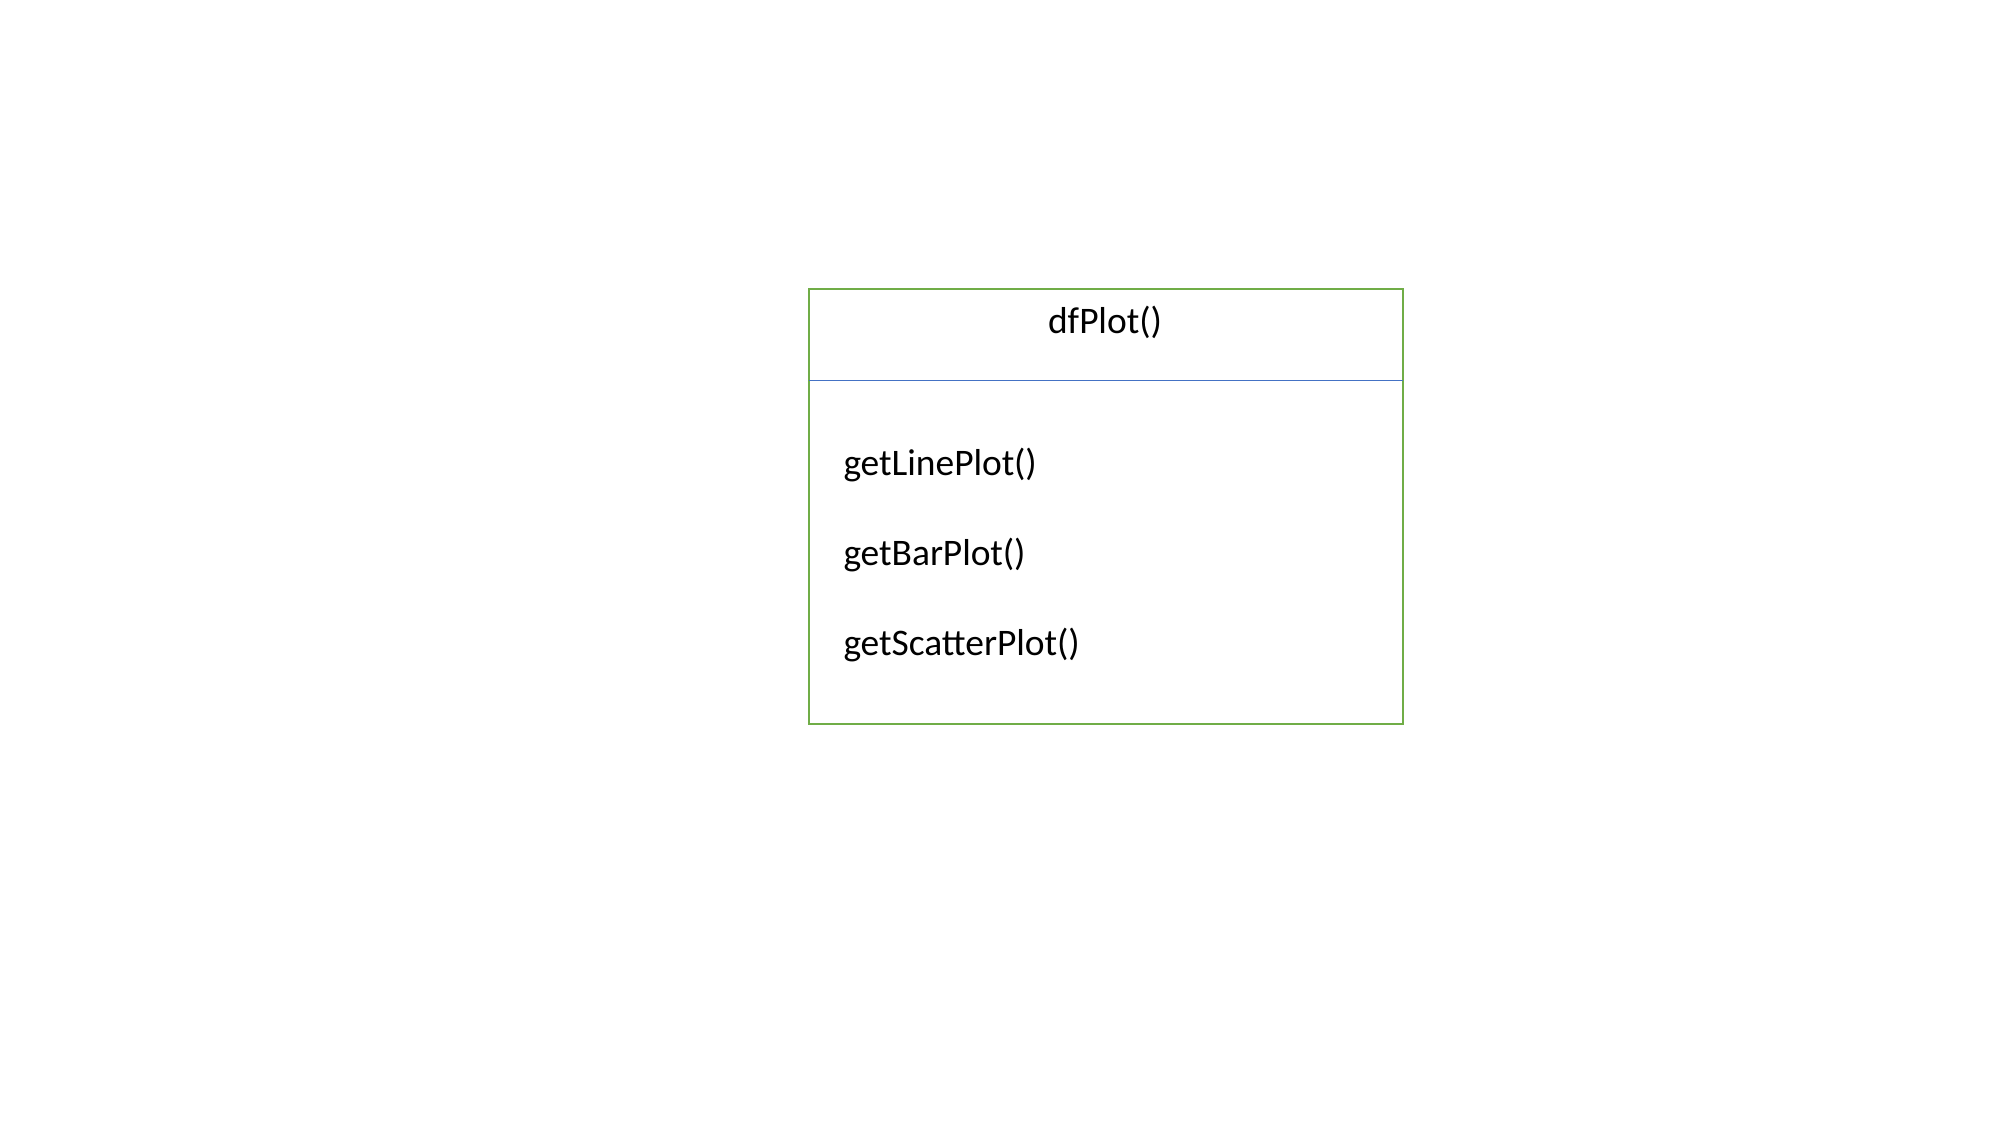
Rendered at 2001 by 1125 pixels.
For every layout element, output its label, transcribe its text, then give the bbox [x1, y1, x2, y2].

text_box [809, 381, 1403, 724]
text_box getLinePlot() getBarPlot() getScatterPlot() [828, 430, 1138, 674]
text_box dfPlot() [1033, 288, 1179, 350]
text_box [809, 289, 1403, 380]
